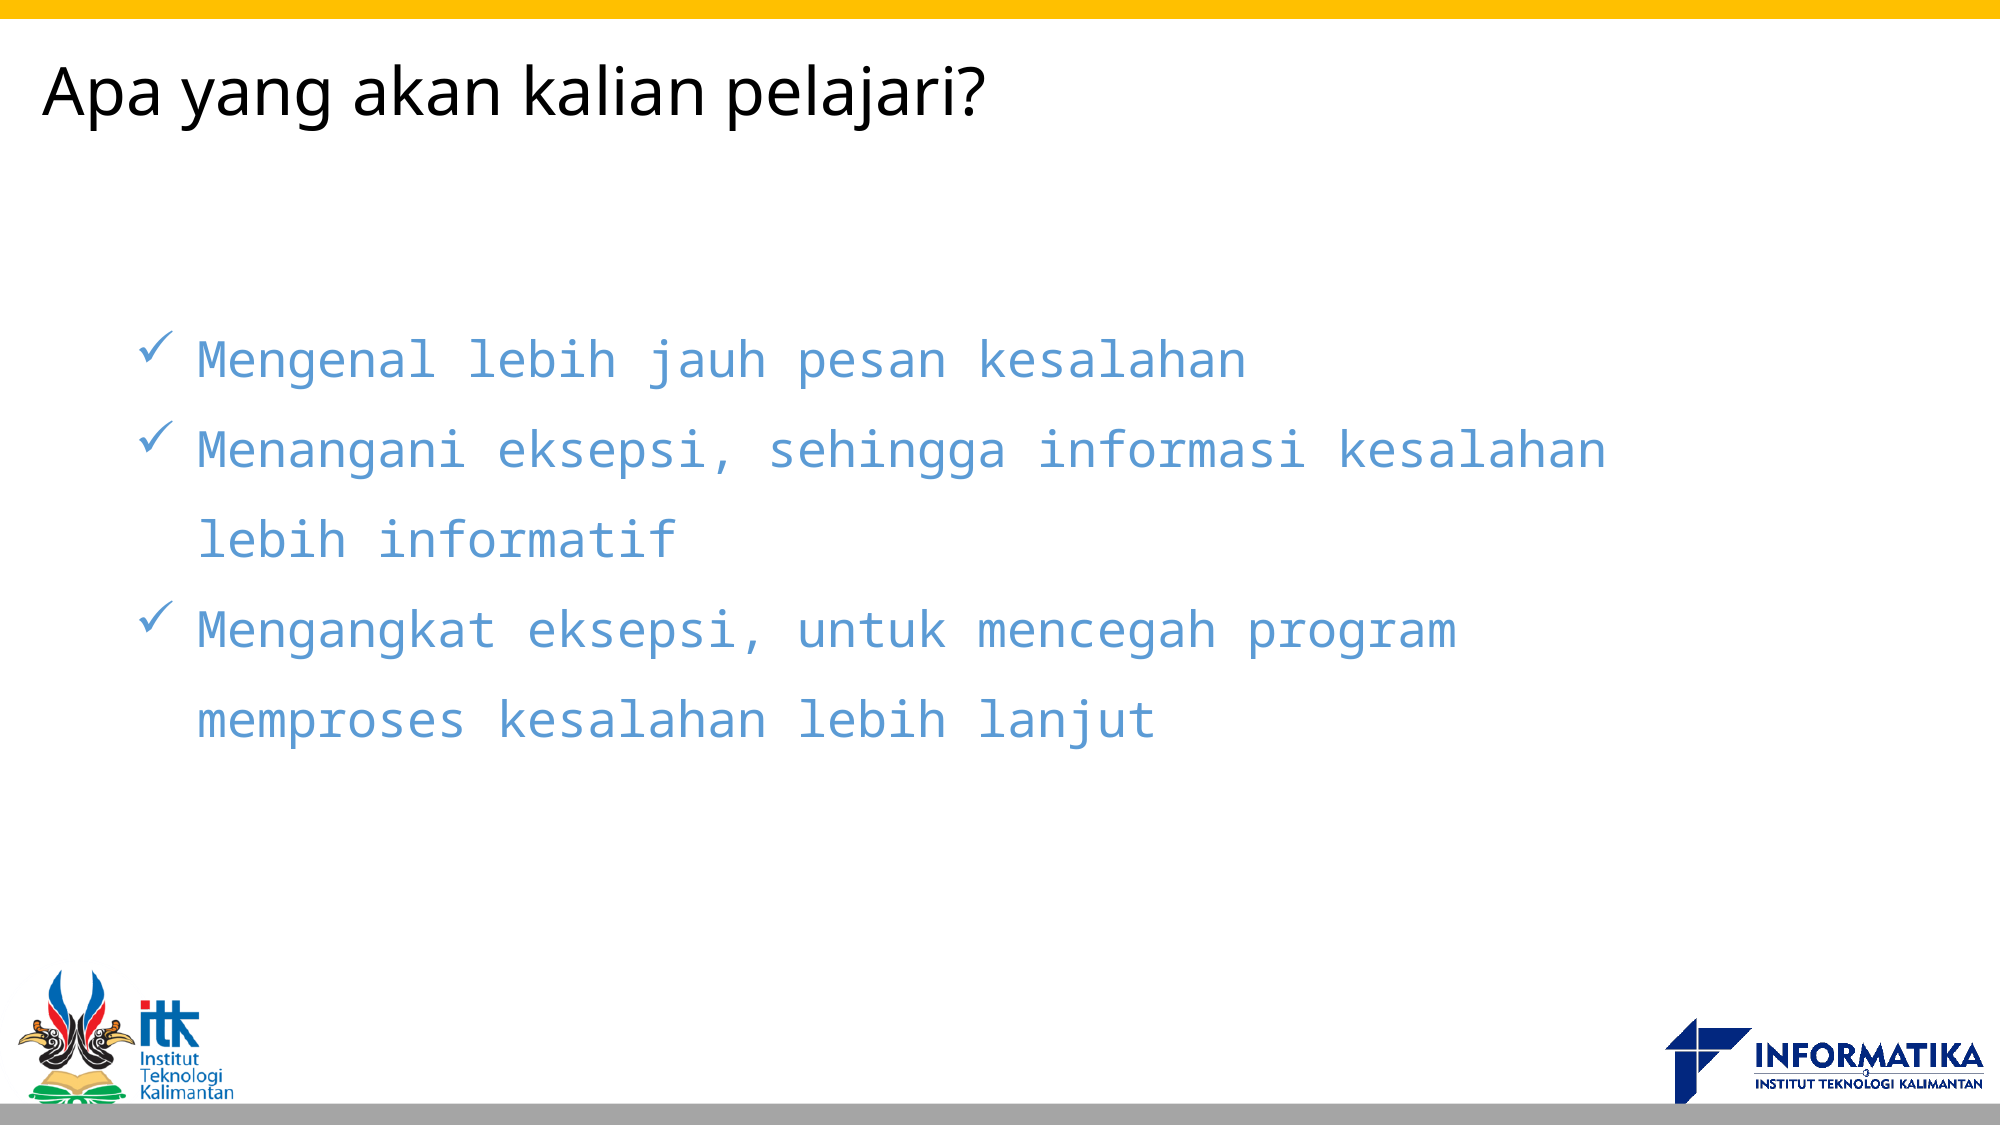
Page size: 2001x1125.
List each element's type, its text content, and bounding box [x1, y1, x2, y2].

picture [0, 936, 252, 1103]
title Apa yang akan kalian pelajari? [22, 38, 1887, 162]
text_box Mengenal lebih jauh pesan kesalahan Menangani eksepsi, sehingga informasi kesalahan lebih informatif Mengangkat eksepsi, untuk mencegah program memproses kesalahan lebih lanjut [120, 290, 1708, 756]
picture [1664, 1017, 1984, 1103]
text_box [0, 0, 2000, 19]
